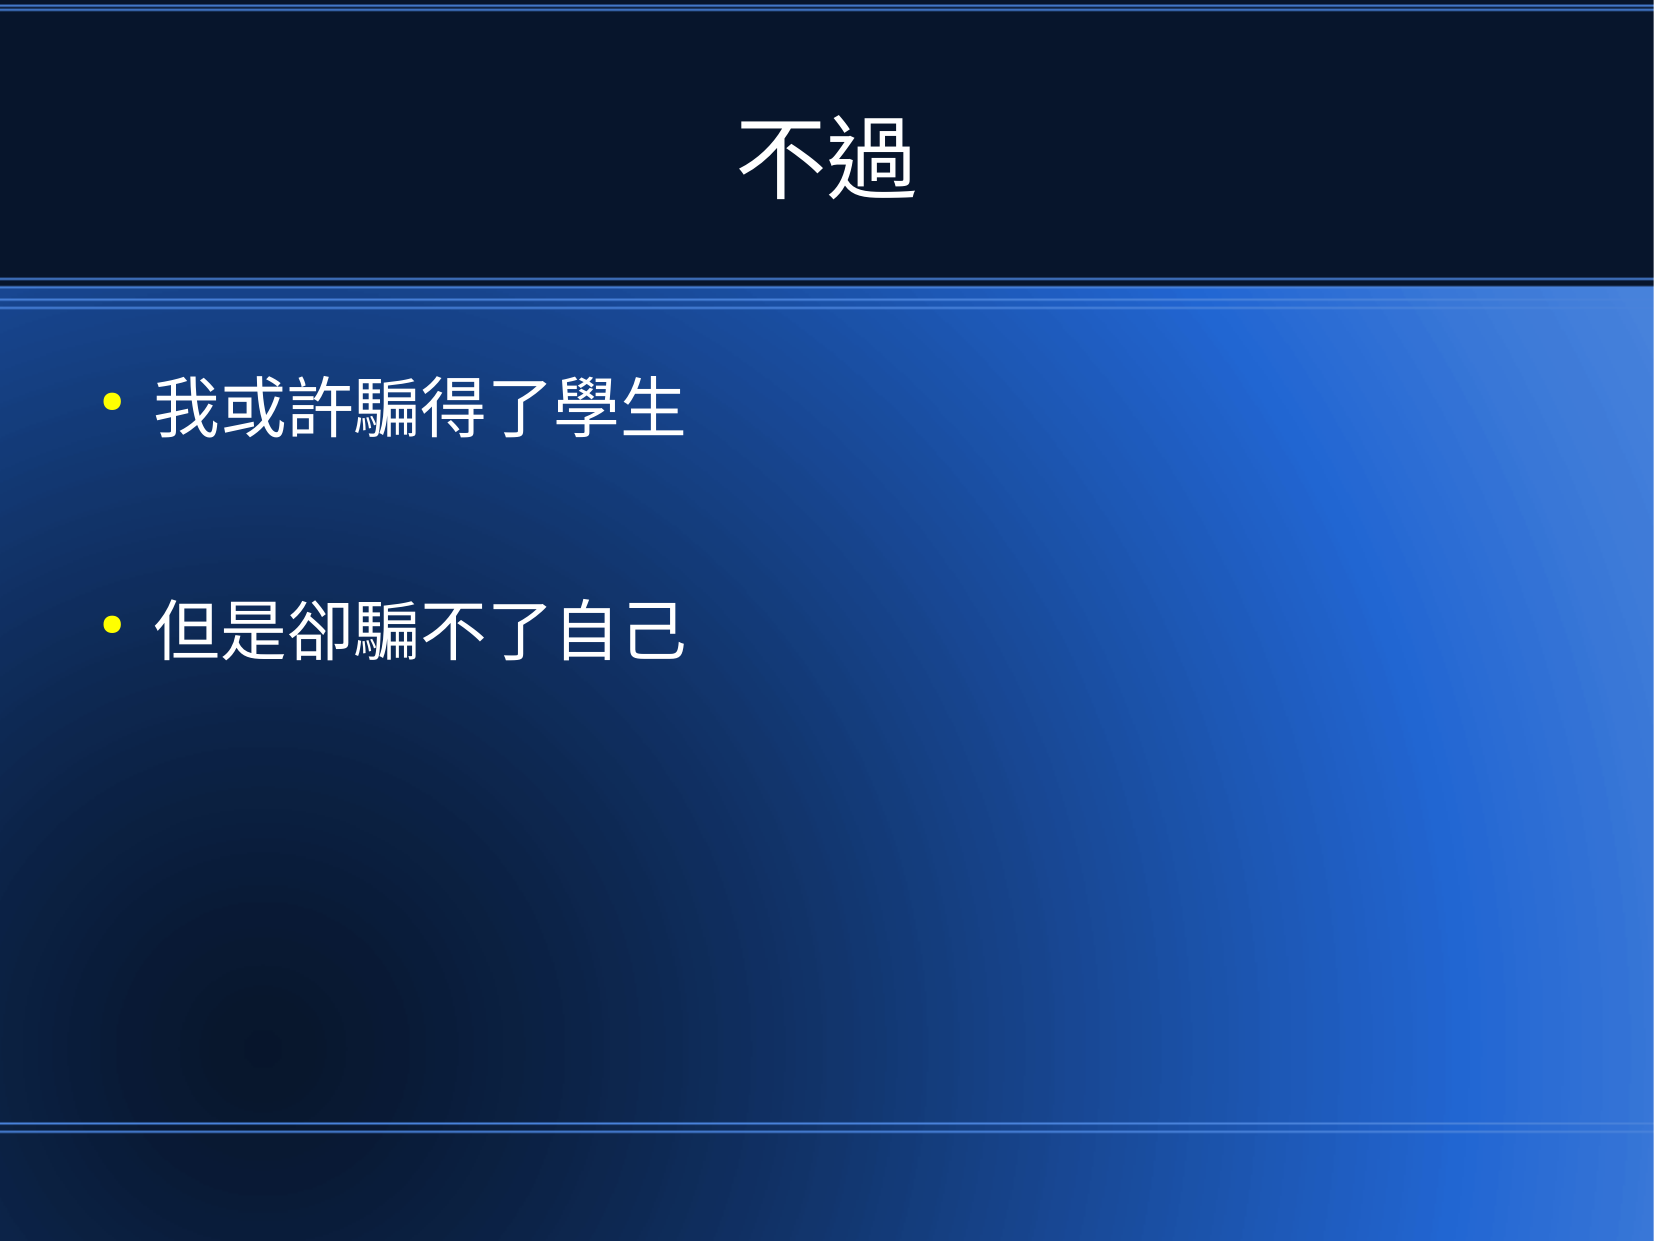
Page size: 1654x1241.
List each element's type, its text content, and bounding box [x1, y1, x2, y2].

title 不過 [82, 49, 1571, 257]
picture [0, 0, 1654, 1241]
list 我或許騙得了學生 但是卻騙不了自己 [82, 355, 1571, 1075]
